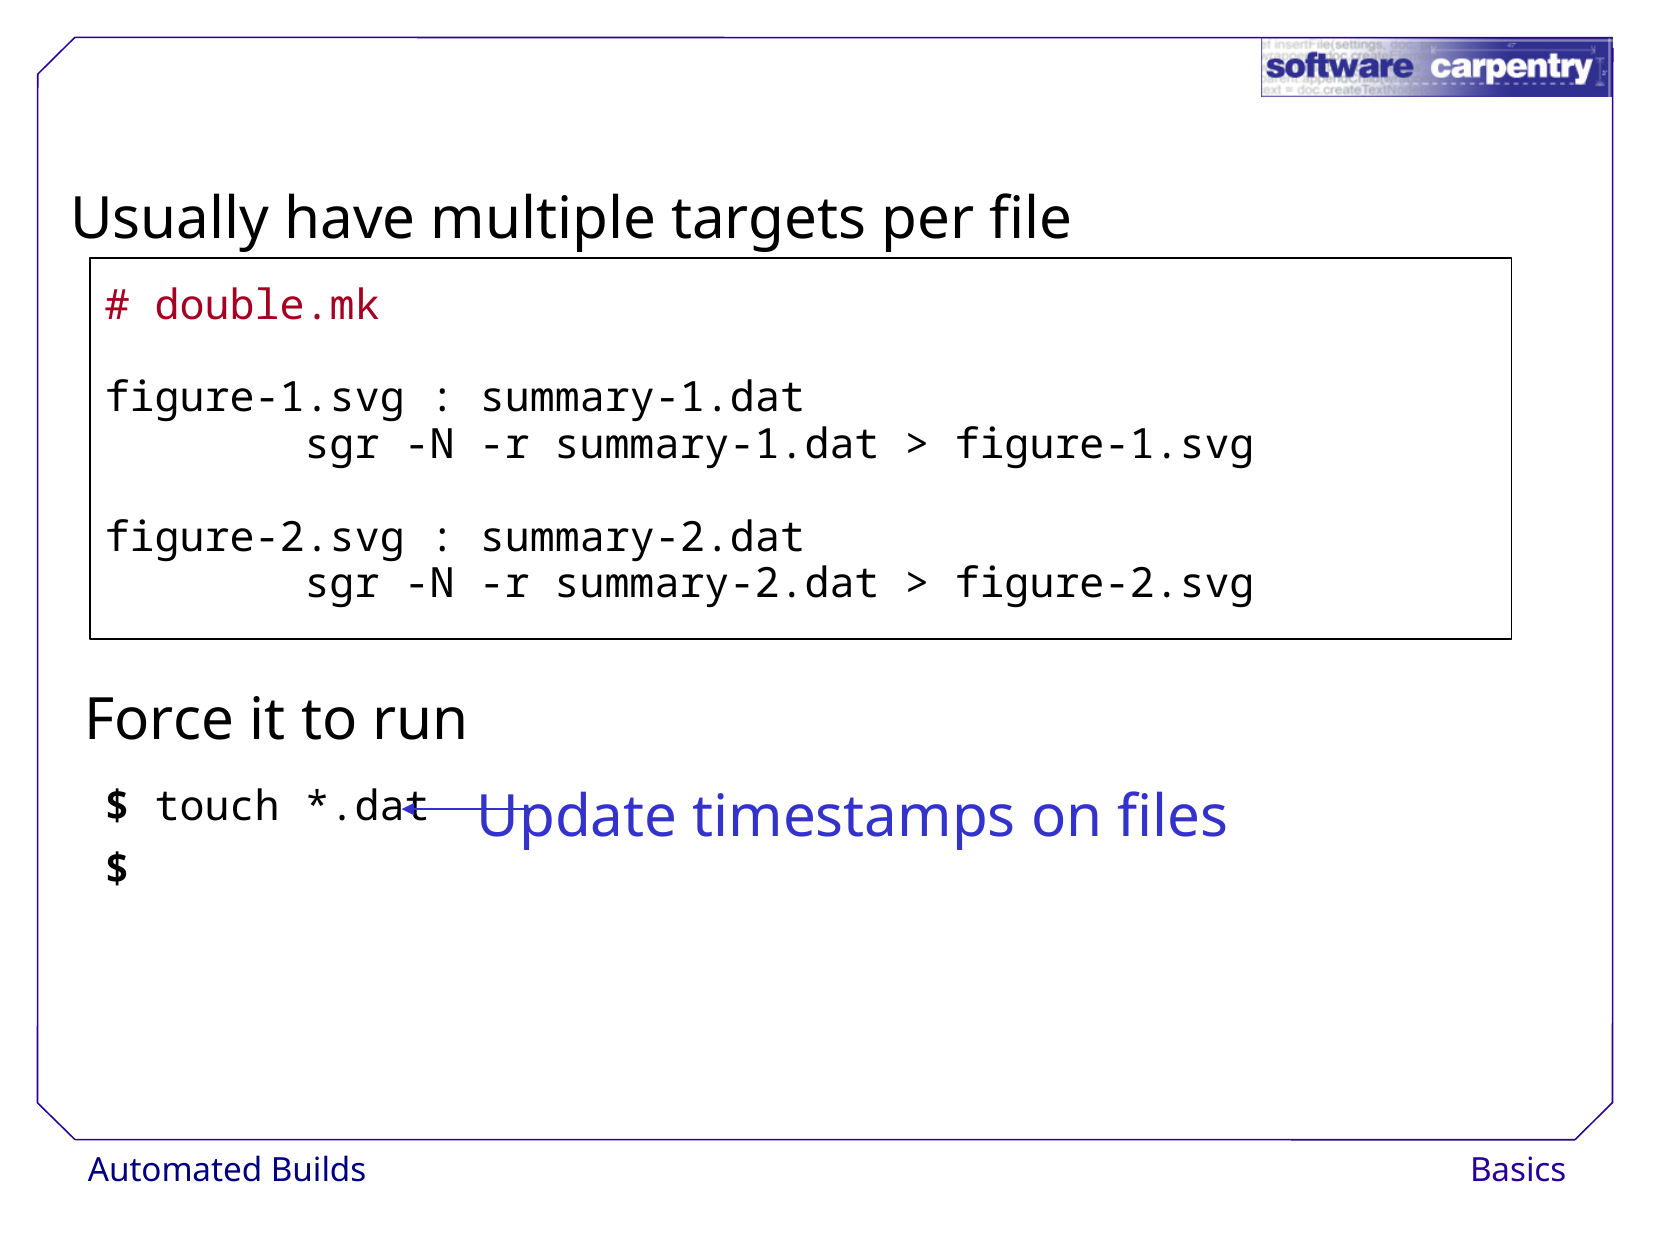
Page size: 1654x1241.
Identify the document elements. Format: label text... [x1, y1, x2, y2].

text_box $ touch *.dat $ [89, 759, 1512, 970]
text_box Usually have multiple targets per file [55, 138, 1238, 259]
text_box Force it to run [69, 638, 634, 760]
text_box Update timestamps on files [462, 735, 1394, 857]
text_box # double.mk figure-1.svg : summary-1.dat sgr -N -r summary-1.dat > figure-1.svg figure-2.svg : summary-2.dat sgr -N -r summary-2.dat > figure-2.svg [89, 258, 1512, 640]
picture [1261, 39, 1613, 97]
